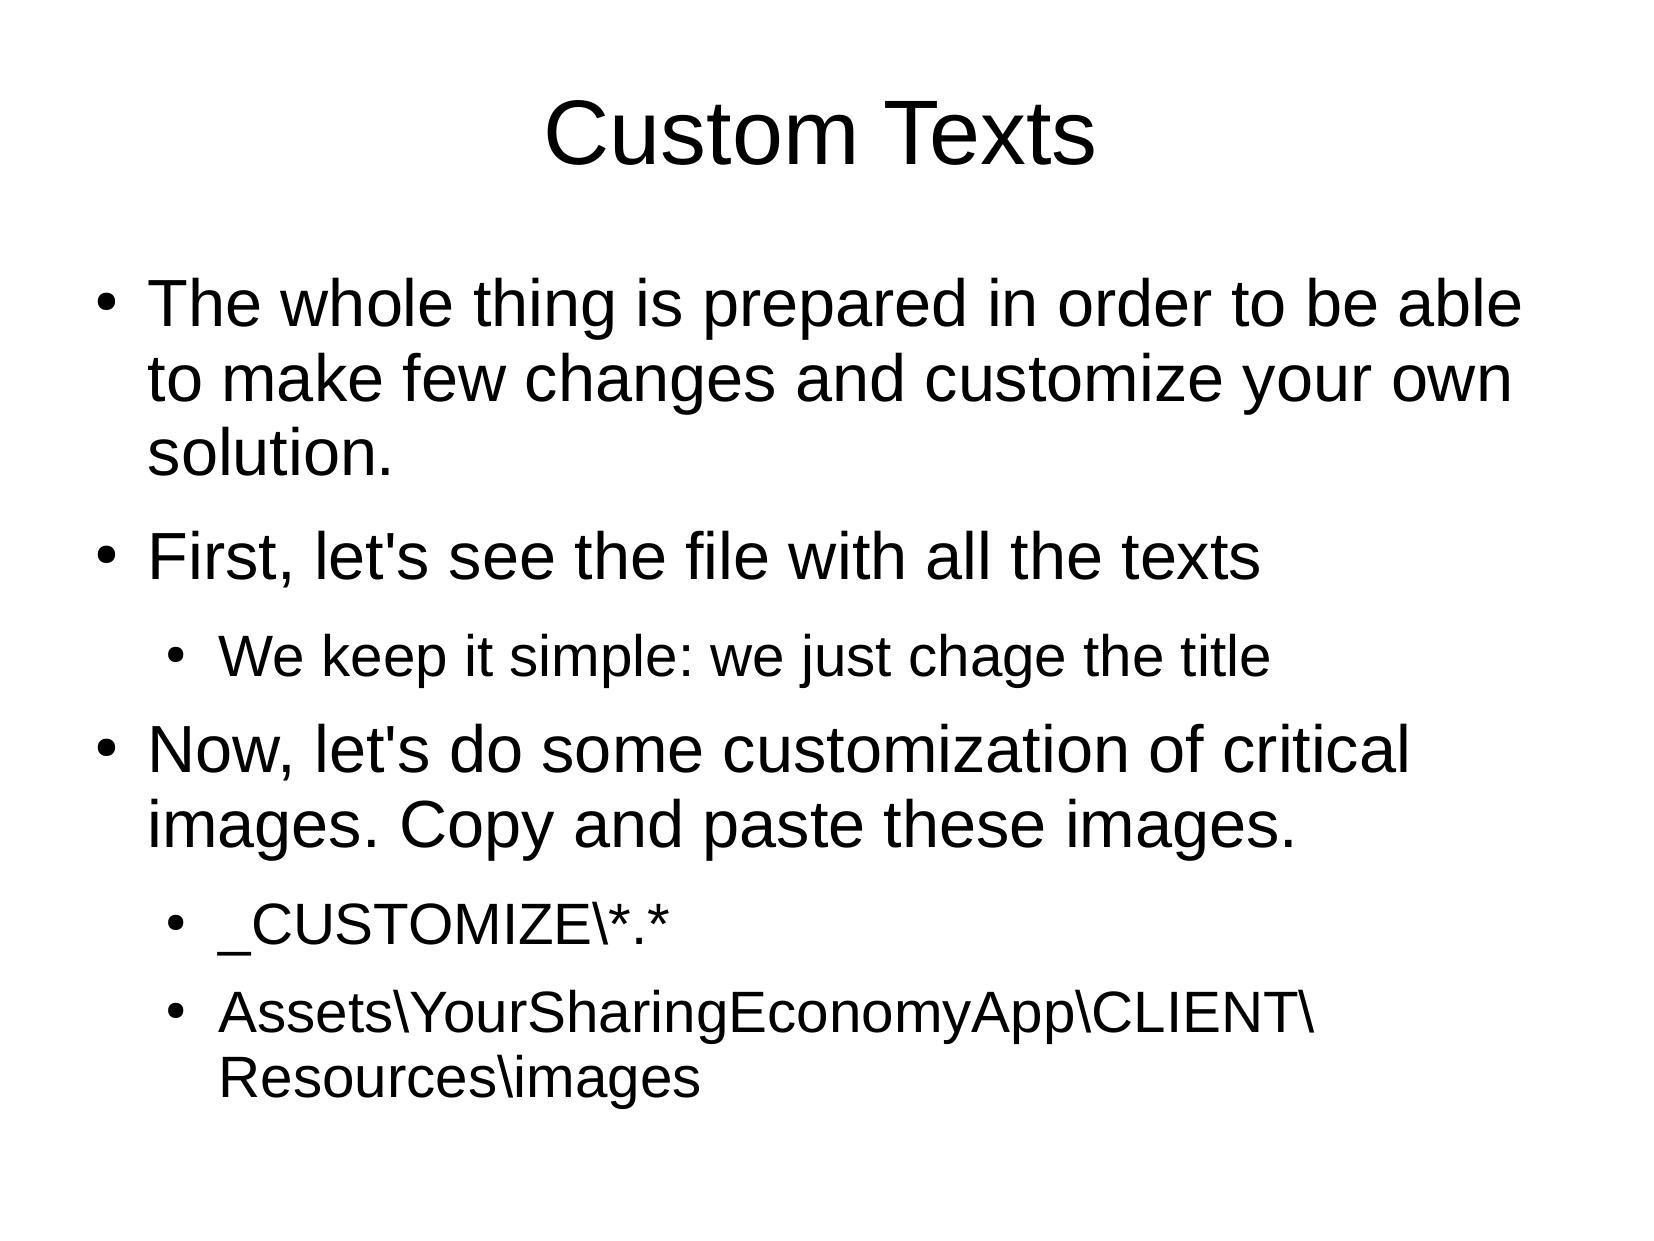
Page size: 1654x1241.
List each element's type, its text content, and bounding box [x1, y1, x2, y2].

list The whole thing is prepared in order to be able to make few changes and customize your own solution. First, let's see the file with all the texts We keep it simple: we just chage the title Now, let's do some customization of critical images. Copy and paste these images. _CUSTOMIZE\*.* Assets\YourSharingEconomyApp\CLIENT\Resources\images [76, 265, 1565, 1110]
title Custom Texts [76, 29, 1565, 237]
